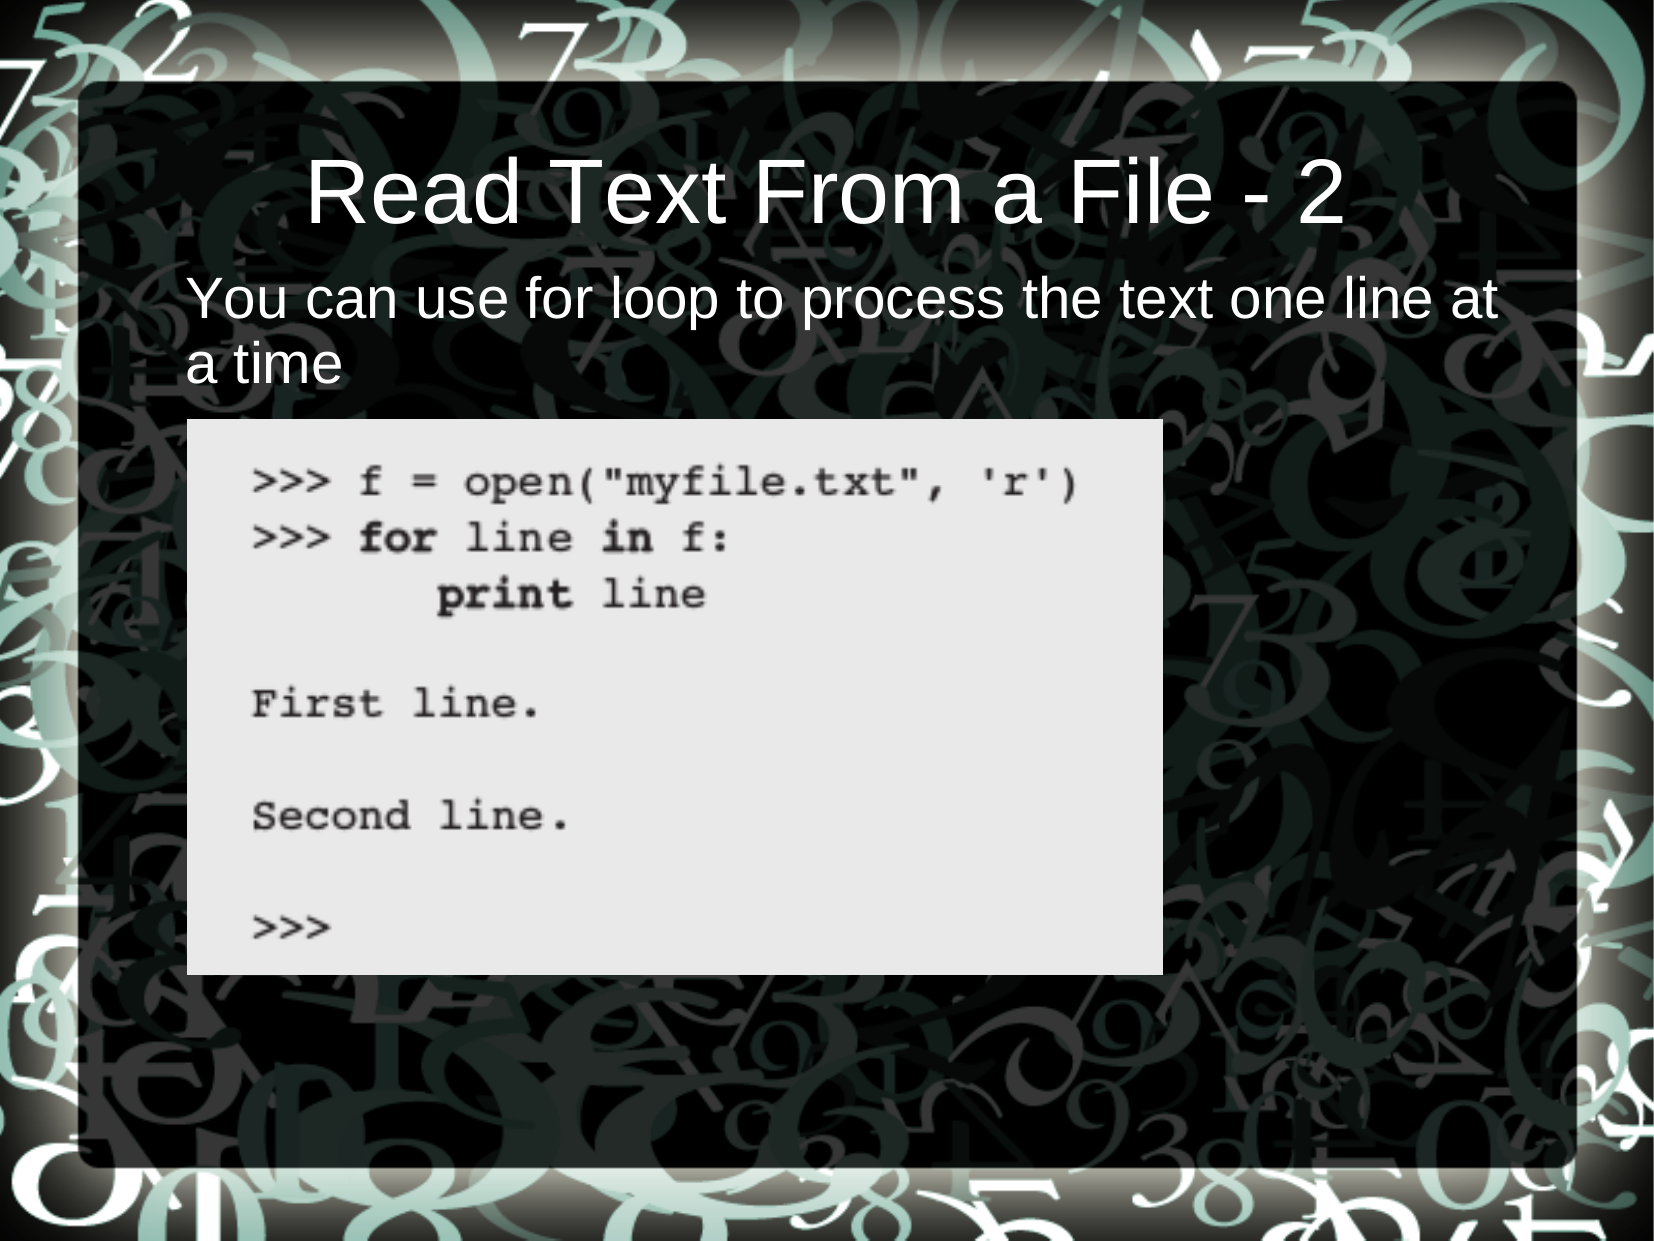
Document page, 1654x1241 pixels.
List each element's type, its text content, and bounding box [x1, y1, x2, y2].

list You can use for loop to process the text one line at a time [114, 266, 1538, 863]
title Read Text From a File - 2 [82, 88, 1571, 296]
picture [0, 0, 1654, 1241]
